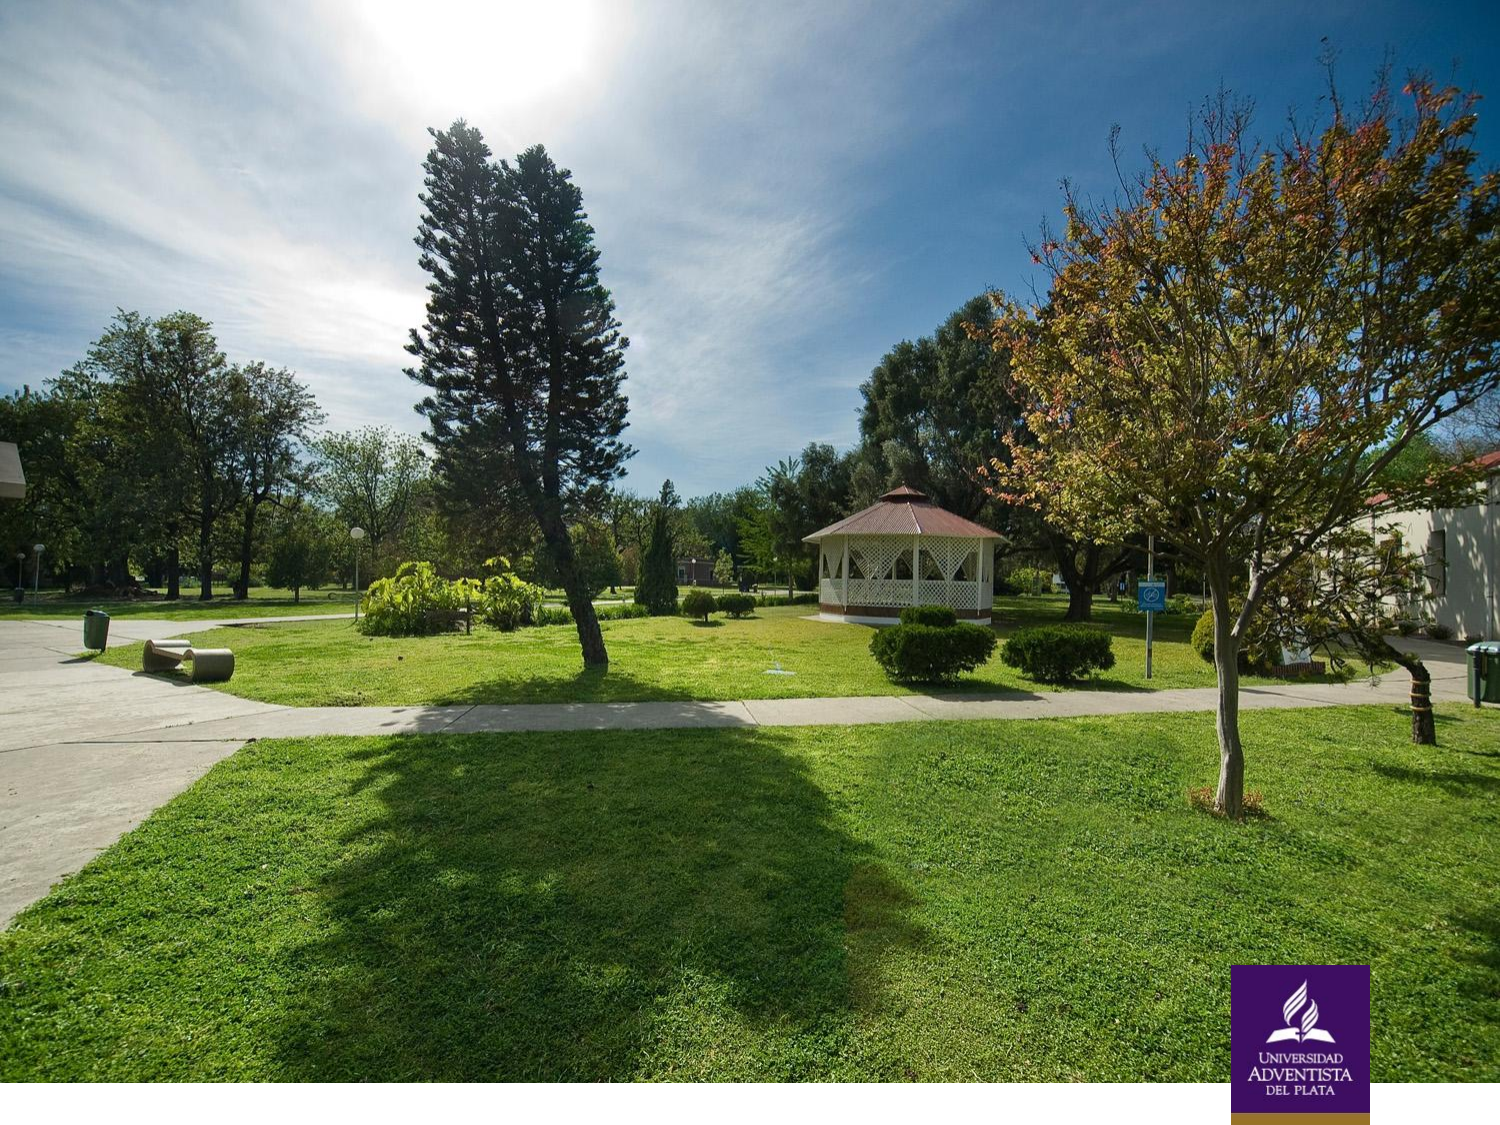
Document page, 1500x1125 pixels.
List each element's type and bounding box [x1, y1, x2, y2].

picture [0, 0, 1500, 1125]
text_box [0, 1083, 1231, 1125]
text_box [1370, 1083, 1500, 1125]
